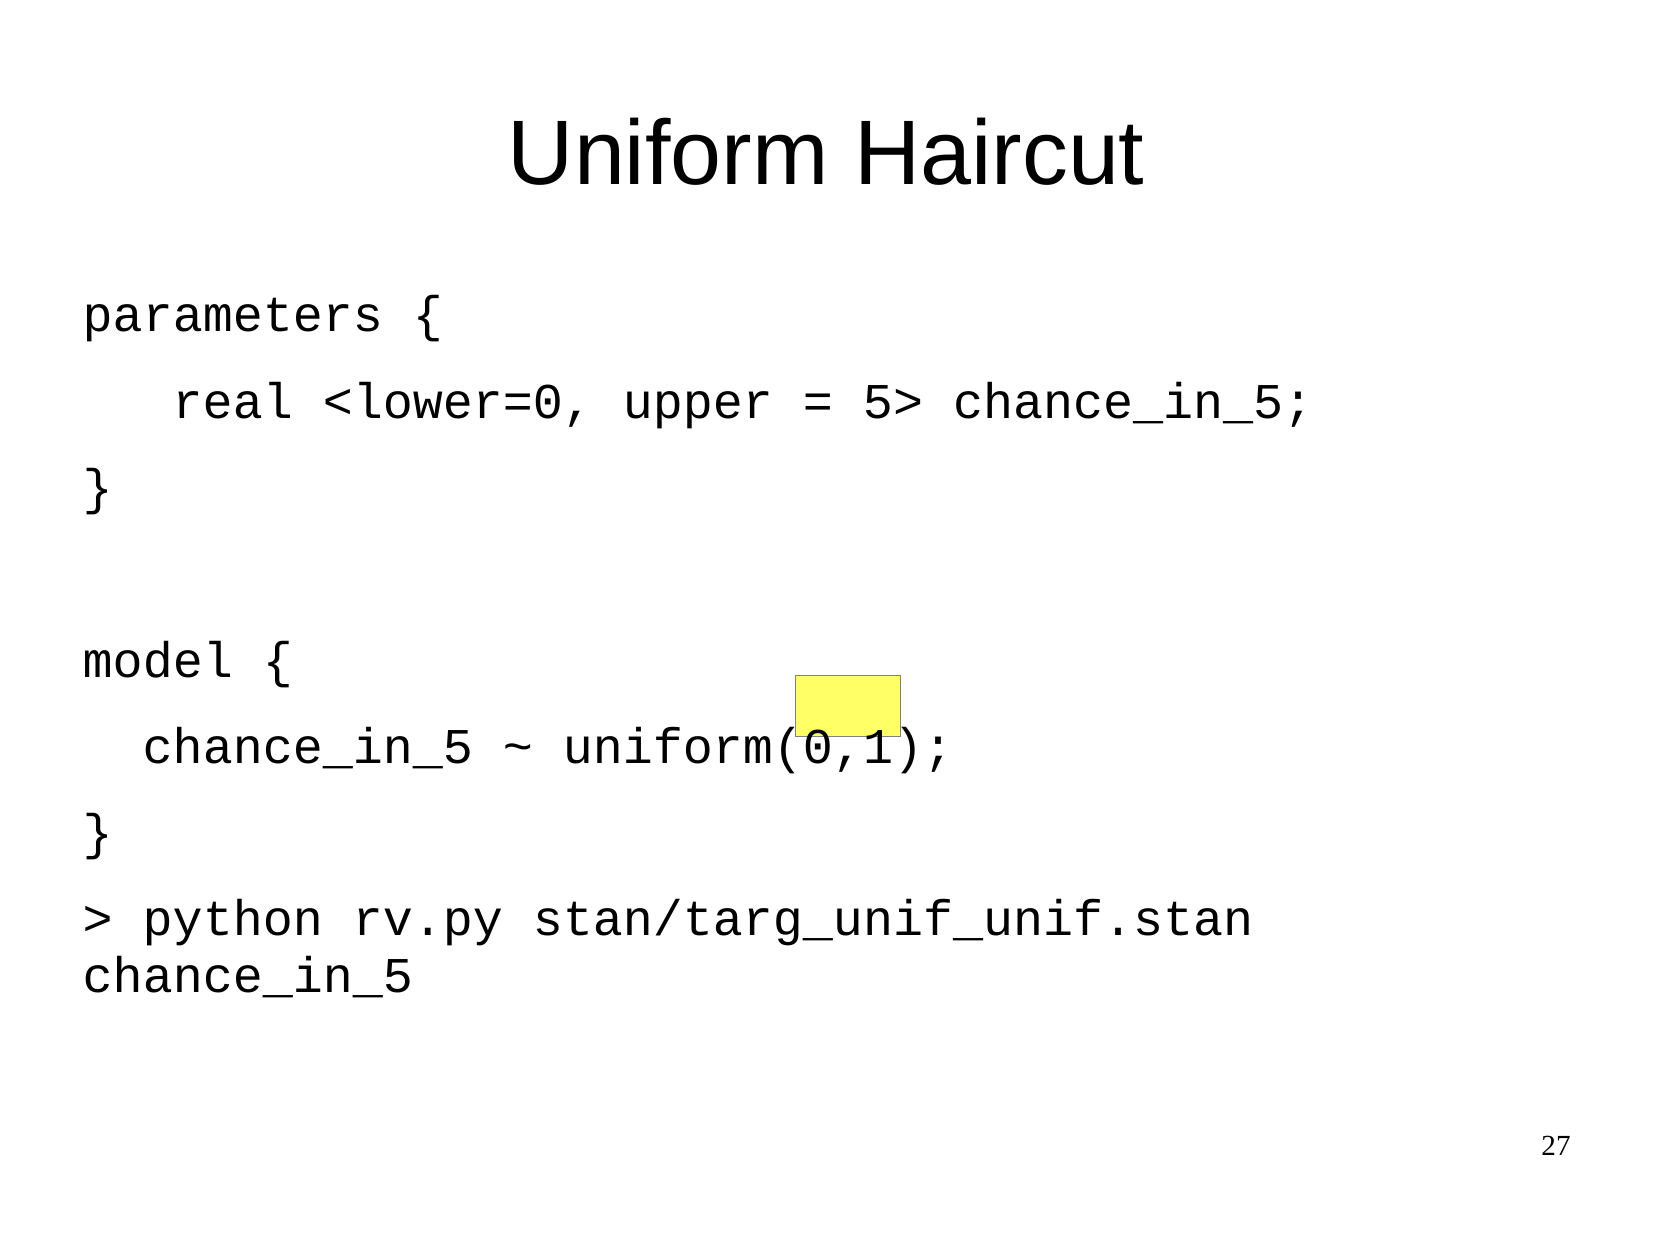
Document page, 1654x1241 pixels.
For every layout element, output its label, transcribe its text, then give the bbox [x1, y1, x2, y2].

title Uniform Haircut [82, 49, 1571, 257]
list parameters { real <lower=0, upper = 5> chance_in_5; } model { chance_in_5 ~ uniform(0,1); } > python rv.py stan/targ_unif_unif.stan chance_in_5 [82, 290, 1571, 1109]
